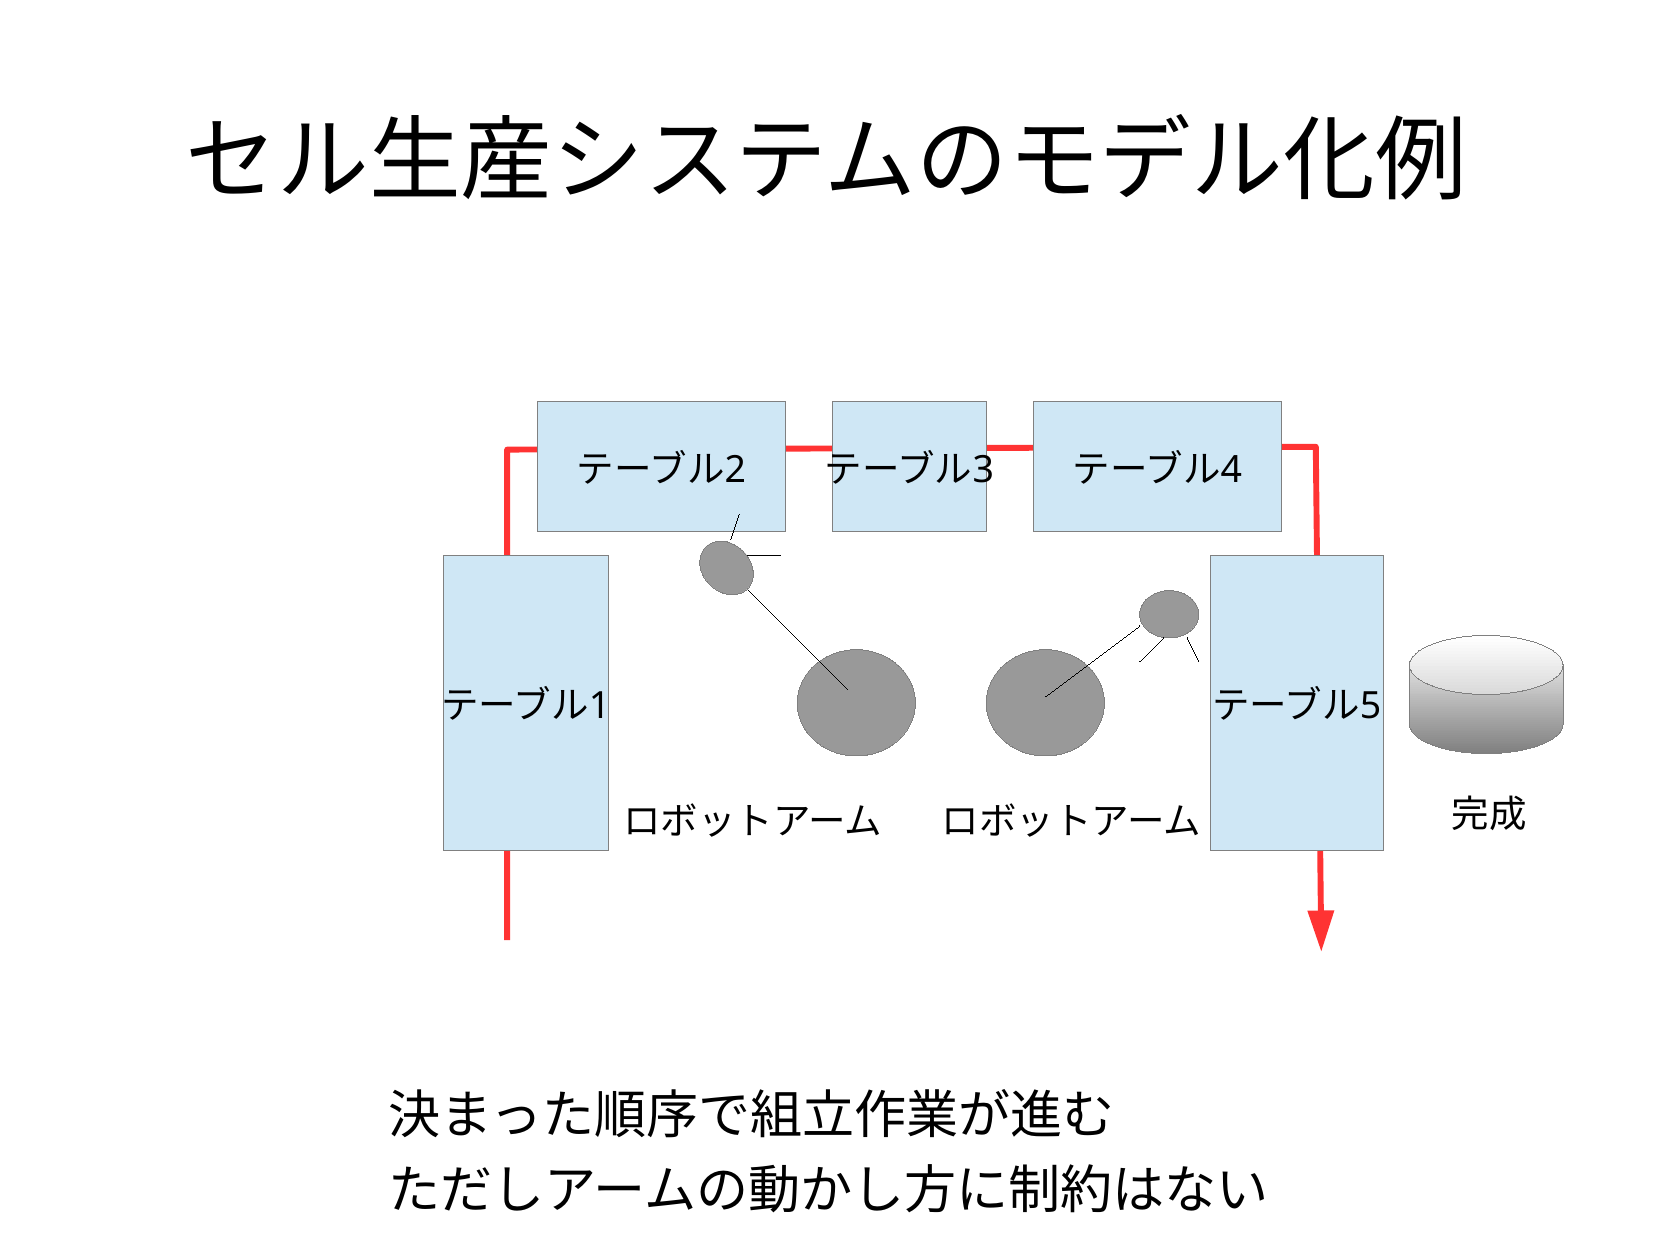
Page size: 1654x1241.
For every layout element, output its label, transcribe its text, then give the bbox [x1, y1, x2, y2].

text_box ロボットアーム [927, 783, 1235, 837]
text_box 決まった順序で組立作業が進む ただしアームの動かし方に制約はない [373, 1065, 1604, 1186]
text_box テーブル4 [1033, 401, 1282, 532]
text_box 完成 [1436, 776, 1640, 829]
text_box [797, 649, 916, 756]
text_box テーブル2 [537, 401, 786, 532]
text_box [1409, 666, 1564, 754]
text_box [699, 541, 754, 595]
text_box ロボットアーム [608, 783, 916, 837]
text_box [1139, 590, 1199, 638]
title セル生産システムのモデル化例 [82, 49, 1571, 257]
text_box テーブル5 [1210, 555, 1384, 851]
text_box ベース2 [1409, 635, 1564, 695]
text_box テーブル1 [443, 555, 609, 851]
text_box テーブル3 [832, 401, 987, 532]
text_box [986, 649, 1105, 756]
